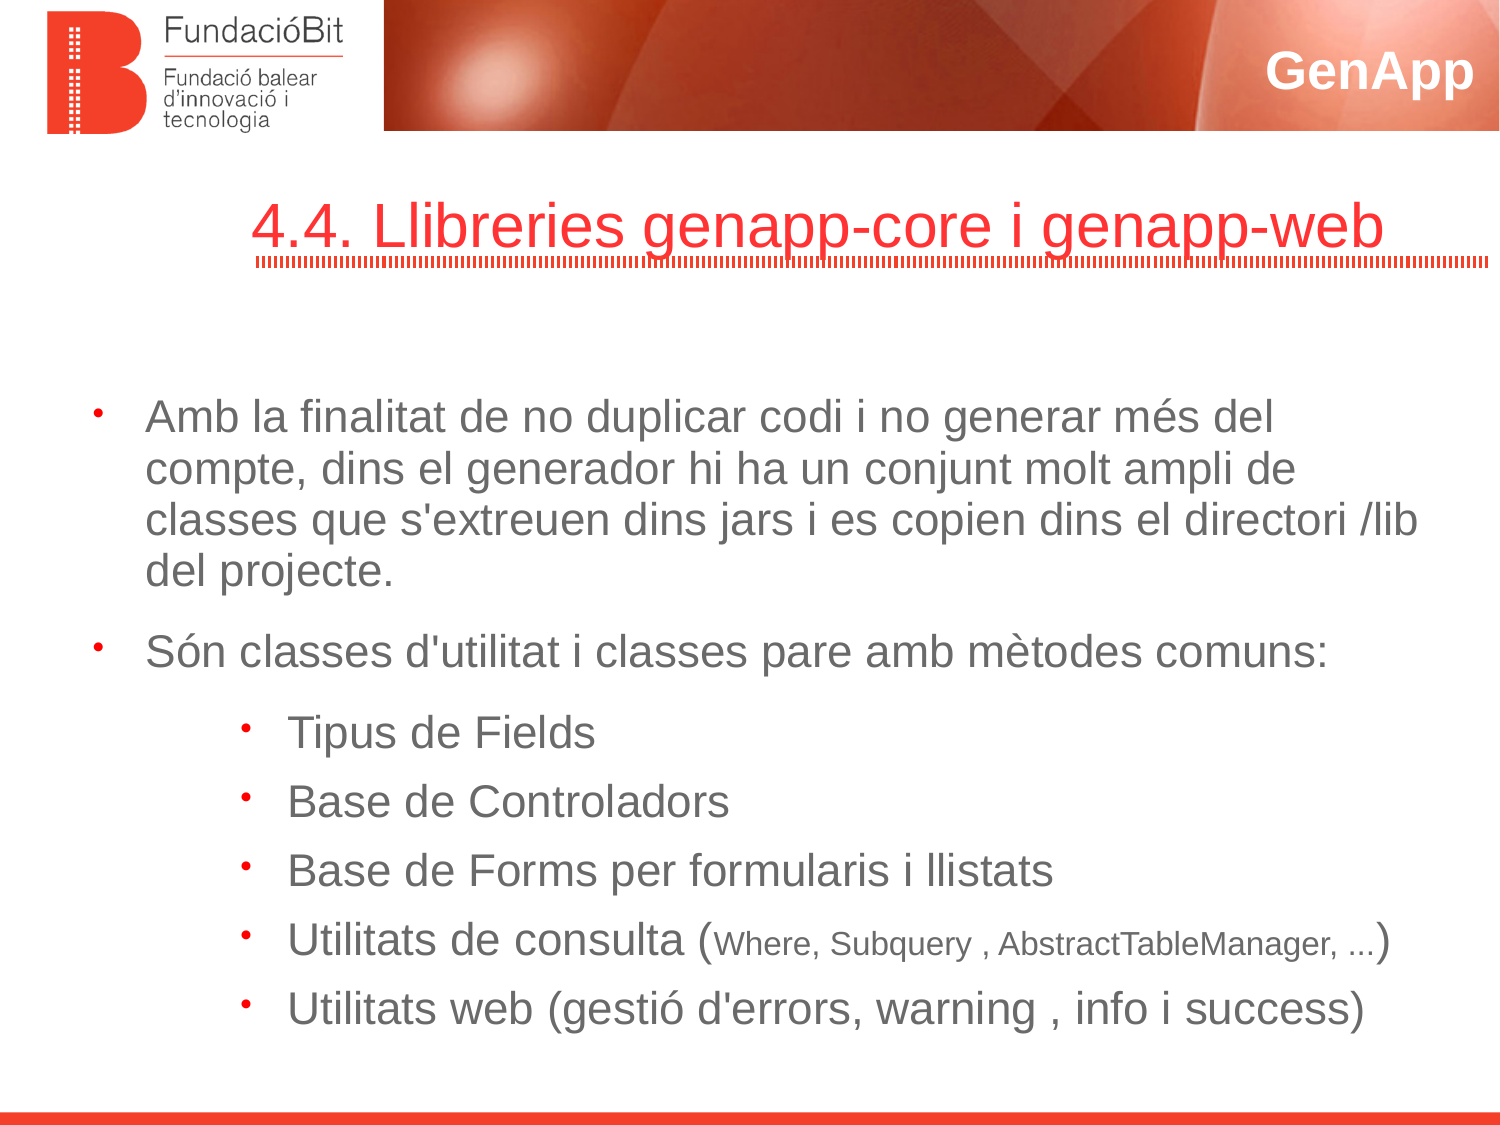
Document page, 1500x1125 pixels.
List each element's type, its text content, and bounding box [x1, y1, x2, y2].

picture [47, 11, 343, 134]
title GenApp [324, 11, 1477, 130]
picture [383, 0, 1500, 131]
text_box 4.4. Llibreries genapp-core i genapp-web [182, 190, 1468, 266]
list Amb la finalitat de no duplicar codi i no generar més del compte, dins el generador hi ha un conjunt molt ampli de classes que s'extreuen dins jars i es copien dins el directori /lib del projecte. Són classes d'utilitat i classes pare amb mètodes comuns: Tipus de Fields Base de Controladors Base de Forms per formularis i llistats Utilitats de consulta (Where, Subquery , AbstractTableManager, ...) Utilitats web (gestió d'errors, warning , info i success) [75, 310, 1425, 1054]
